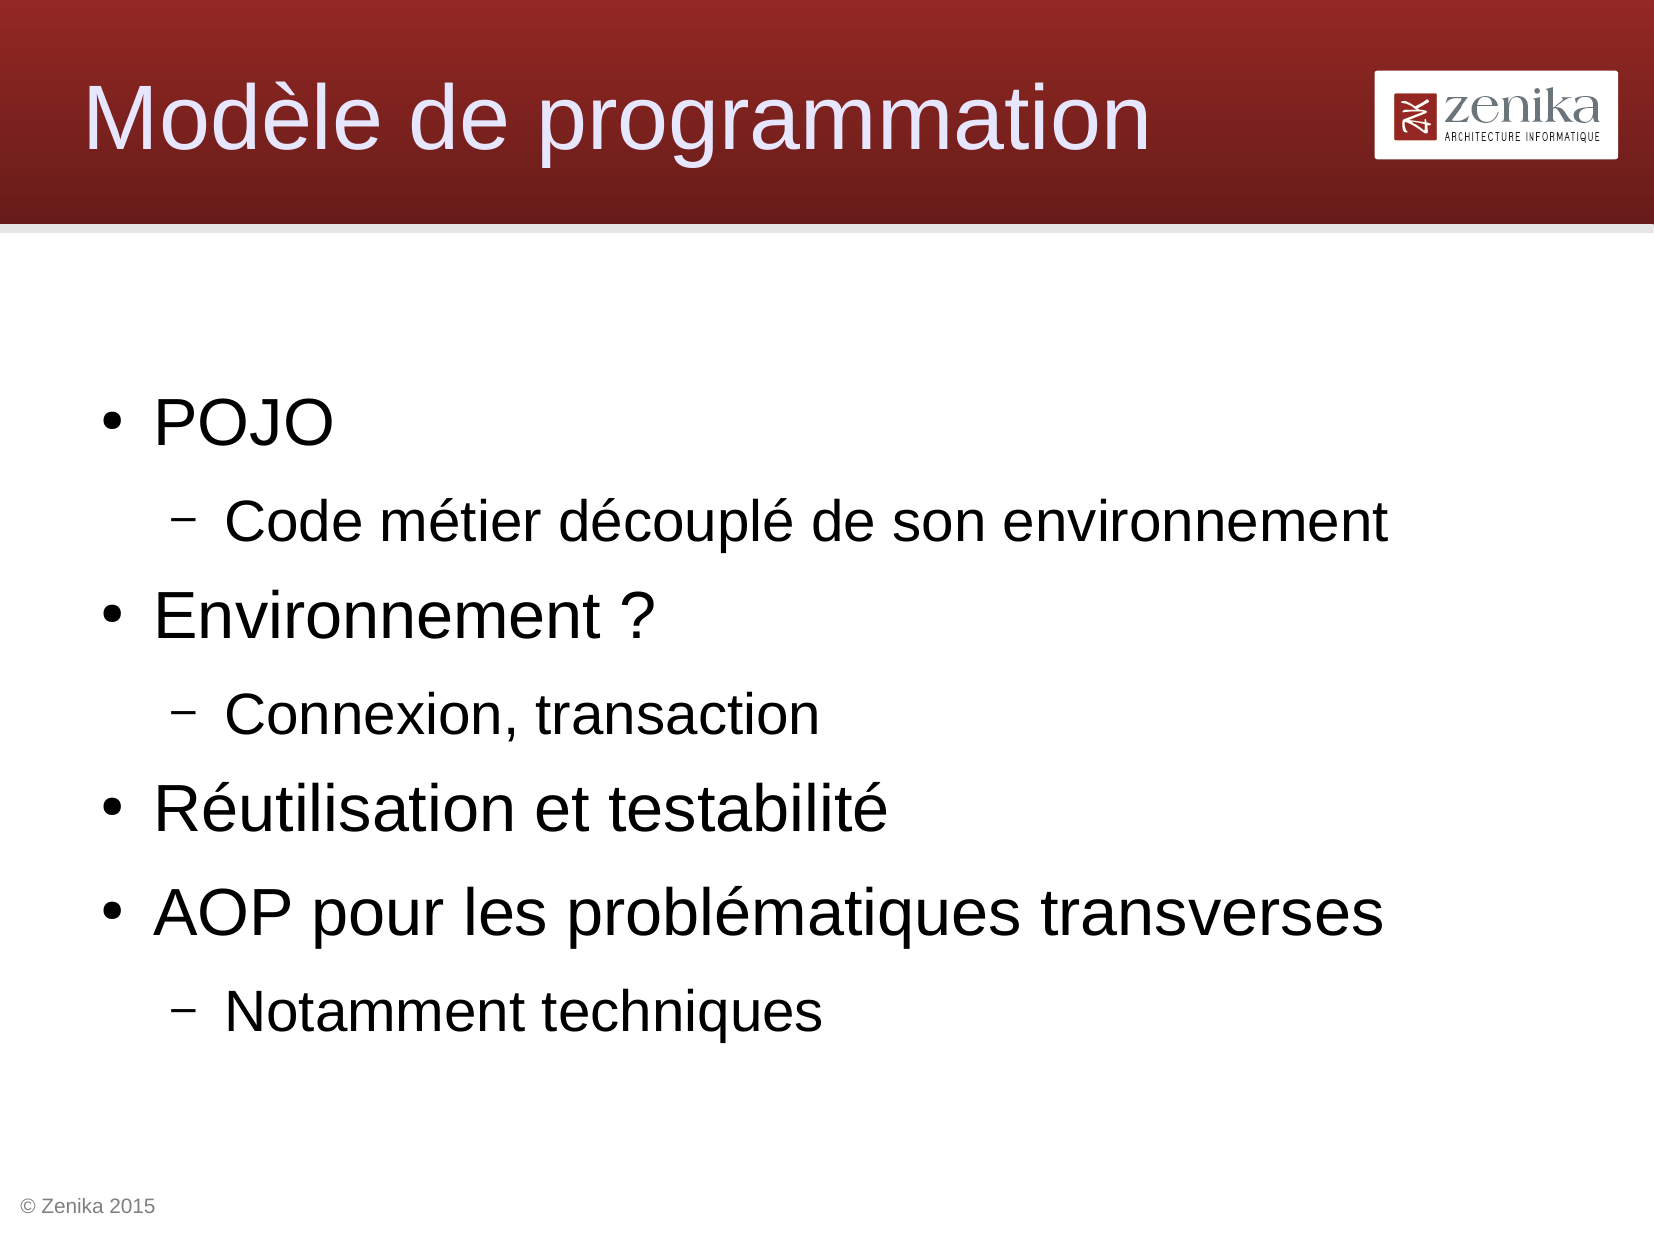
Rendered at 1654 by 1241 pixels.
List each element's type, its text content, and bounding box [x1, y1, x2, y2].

picture [1571, 82, 1600, 149]
list POJO Code métier découplé de son environnement Environnement ? Connexion, transaction Réutilisation et testabilité AOP pour les problématiques transverses Notamment techniques [82, 384, 1538, 1104]
title Modèle de programmation [82, 13, 1571, 222]
